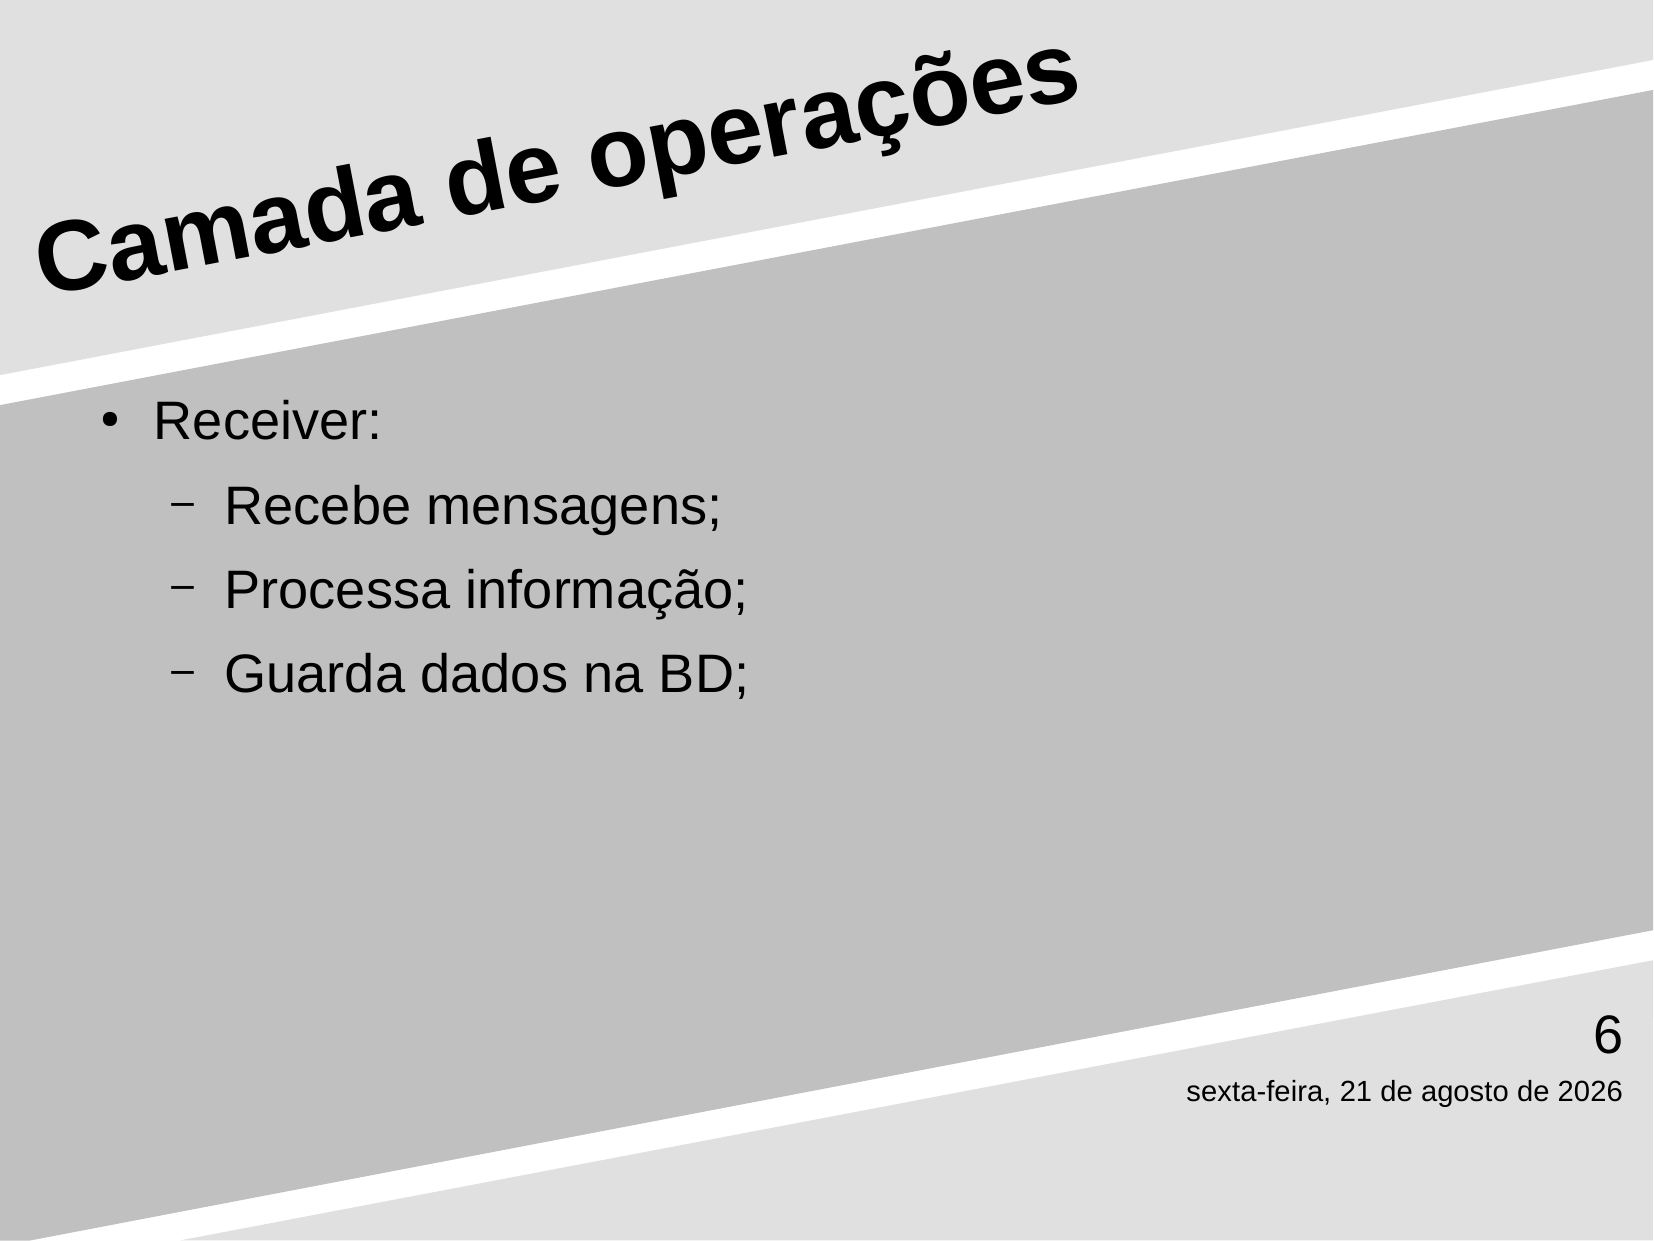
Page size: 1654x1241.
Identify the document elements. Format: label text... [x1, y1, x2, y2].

list Receiver: Recebe mensagens; Processa informação; Guarda dados na BD; [82, 390, 1538, 1036]
title Camada de operações [17, 0, 1518, 365]
